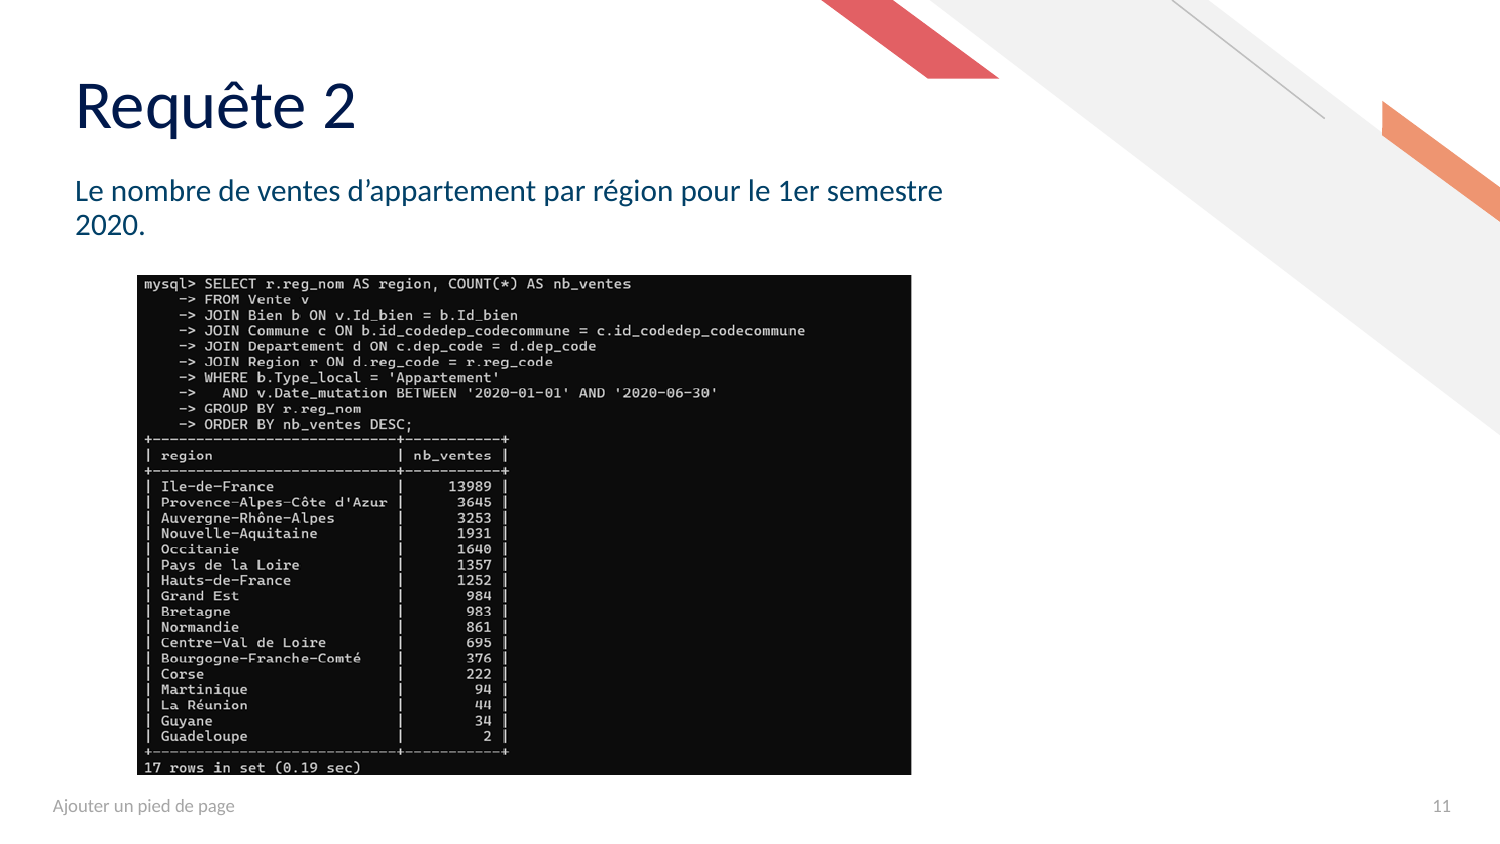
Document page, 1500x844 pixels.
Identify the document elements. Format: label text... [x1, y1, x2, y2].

slide_number <numéro> [1371, 782, 1463, 827]
footer Ajouter un pied de page [41, 782, 548, 827]
title Requête 2 [63, 0, 1090, 142]
list Le nombre de ventes d’appartement par région pour le 1er semestre 2020. [64, 169, 971, 245]
picture [136, 274, 912, 775]
